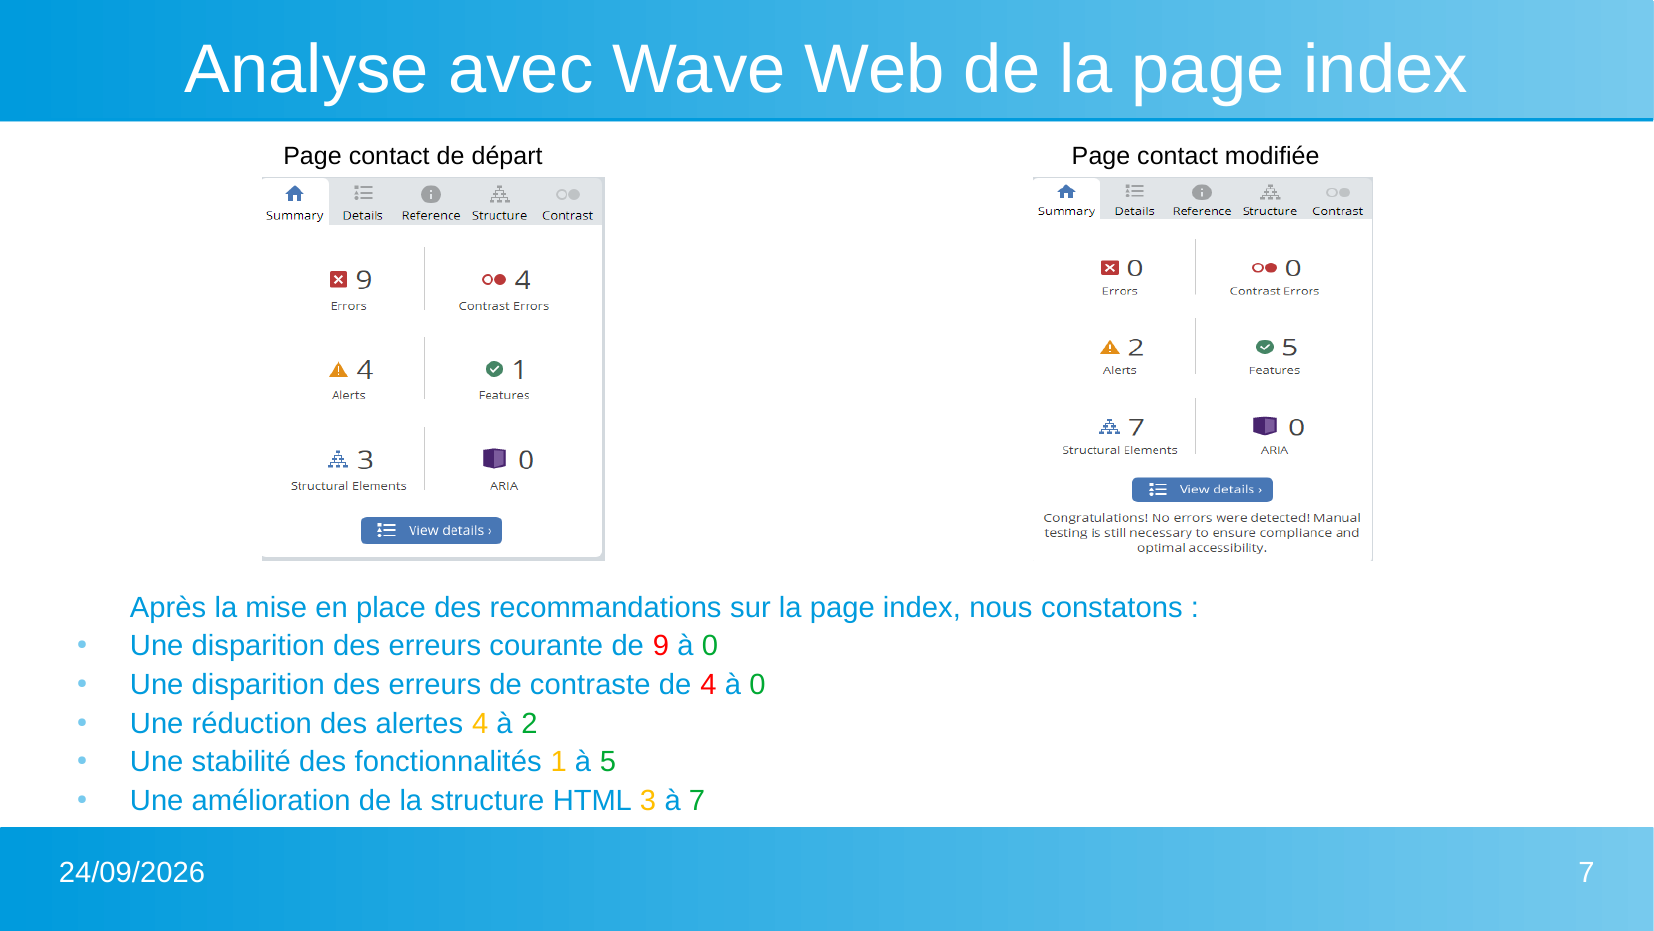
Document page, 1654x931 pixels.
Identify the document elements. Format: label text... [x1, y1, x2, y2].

text_box Page contact modifiée [1033, 134, 1359, 178]
text_box Page contact de départ [265, 134, 562, 178]
list Après la mise en place des recommandations sur la page index, nous constatons : Une disparition des erreurs courante de 9 à 0 Une disparition des erreurs de contraste de 4 à 0 Une réduction des alertes 4 à 2 Une stabilité des fonctionnalités 1 à 5 Une amélioration de la structure HTML 3 à 7 [59, 590, 1595, 827]
picture [262, 177, 605, 562]
title Analyse avec Wave Web de la page index [59, 29, 1595, 108]
picture [1033, 177, 1373, 562]
